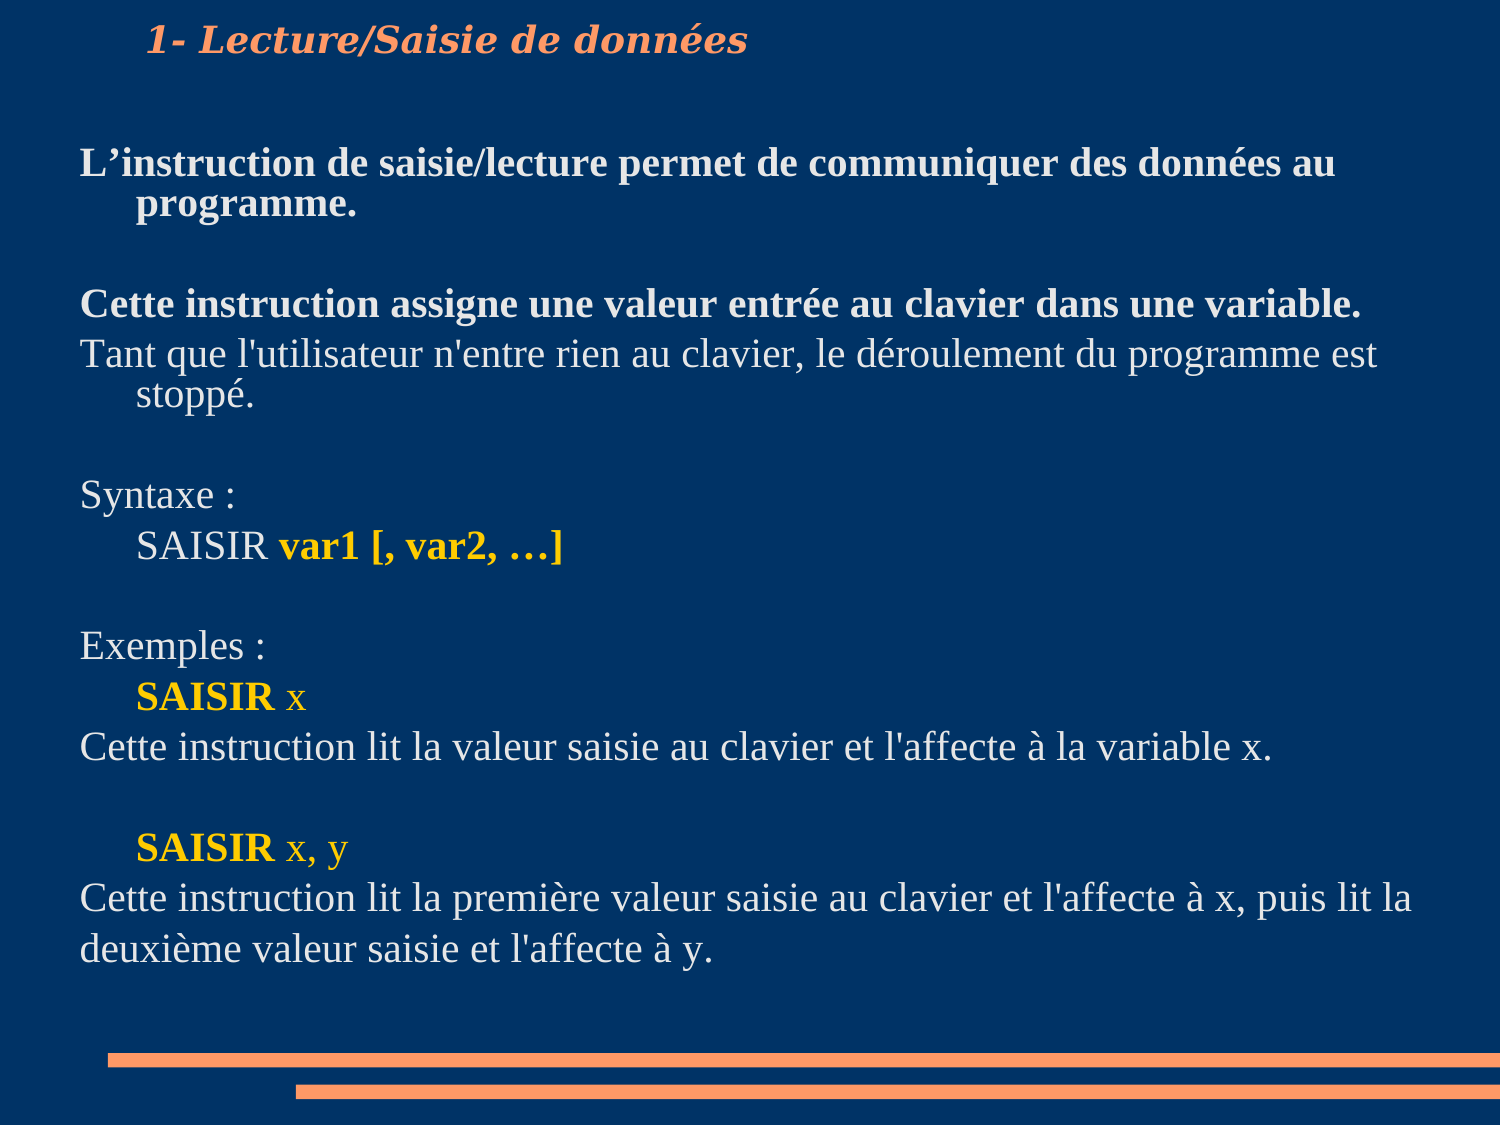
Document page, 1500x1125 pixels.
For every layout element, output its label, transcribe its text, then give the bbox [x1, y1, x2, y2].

title 1- Lecture/Saisie de données [112, 0, 1388, 79]
list L’instruction de saisie/lecture permet de communiquer des données au programme. Cette instruction assigne une valeur entrée au clavier dans une variable. Tant que l'utilisateur n'entre rien au clavier, le déroulement du programme est stoppé. Syntaxe : SAISIR var1 [, var2, …] Exemples : SAISIR x Cette instruction lit la valeur saisie au clavier et l'affecte à la variable x. SAISIR x, y Cette instruction lit la première valeur saisie au clavier et l'affecte à x, puis lit la deuxième valeur saisie et l'affecte à y. [64, 137, 1435, 900]
